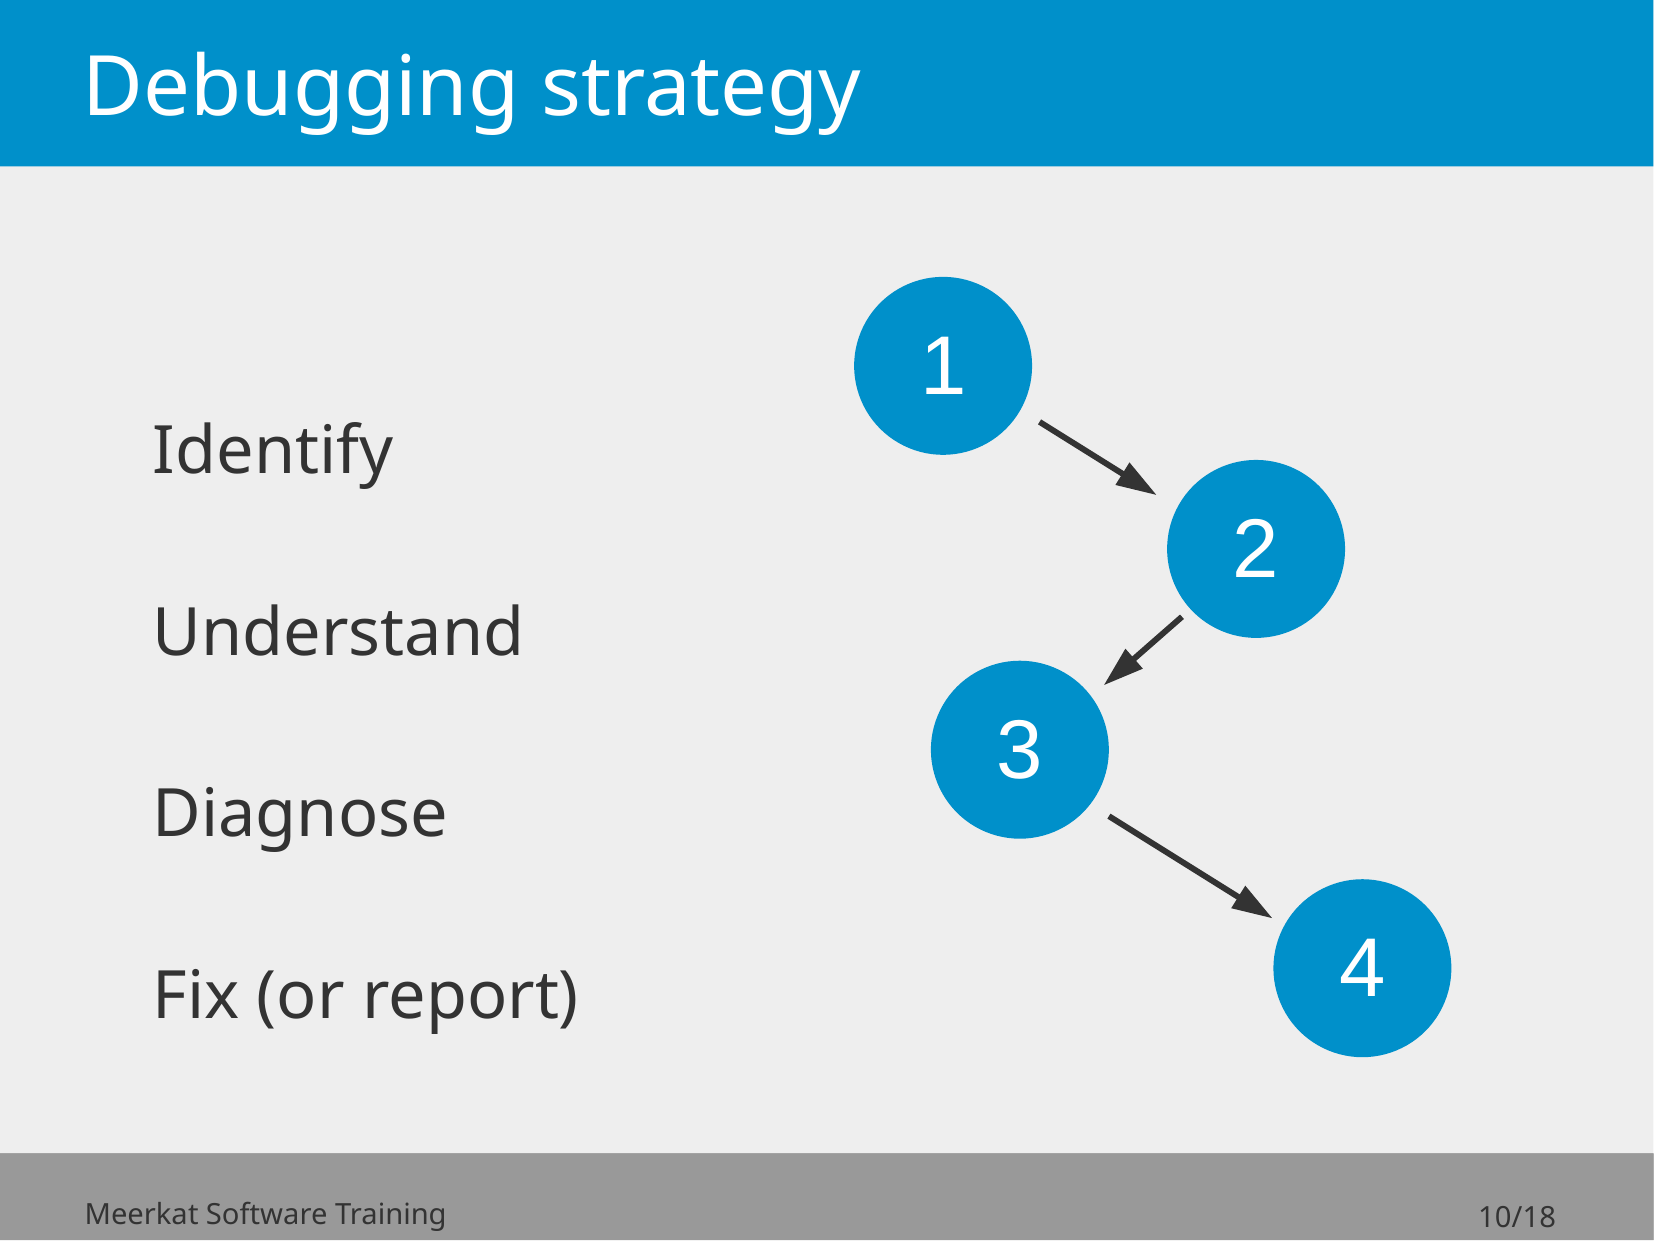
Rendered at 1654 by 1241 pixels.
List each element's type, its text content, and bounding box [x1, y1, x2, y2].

text_box Identify Understand Diagnose Fix (or report) [138, 395, 546, 880]
text_box [138, 282, 1515, 968]
text_box 3 [930, 660, 1109, 839]
text_box 4 [1273, 879, 1452, 1058]
text_box 1 [854, 276, 1033, 455]
text_box 2 [1167, 459, 1346, 638]
text_box Debugging strategy [82, 0, 1571, 186]
